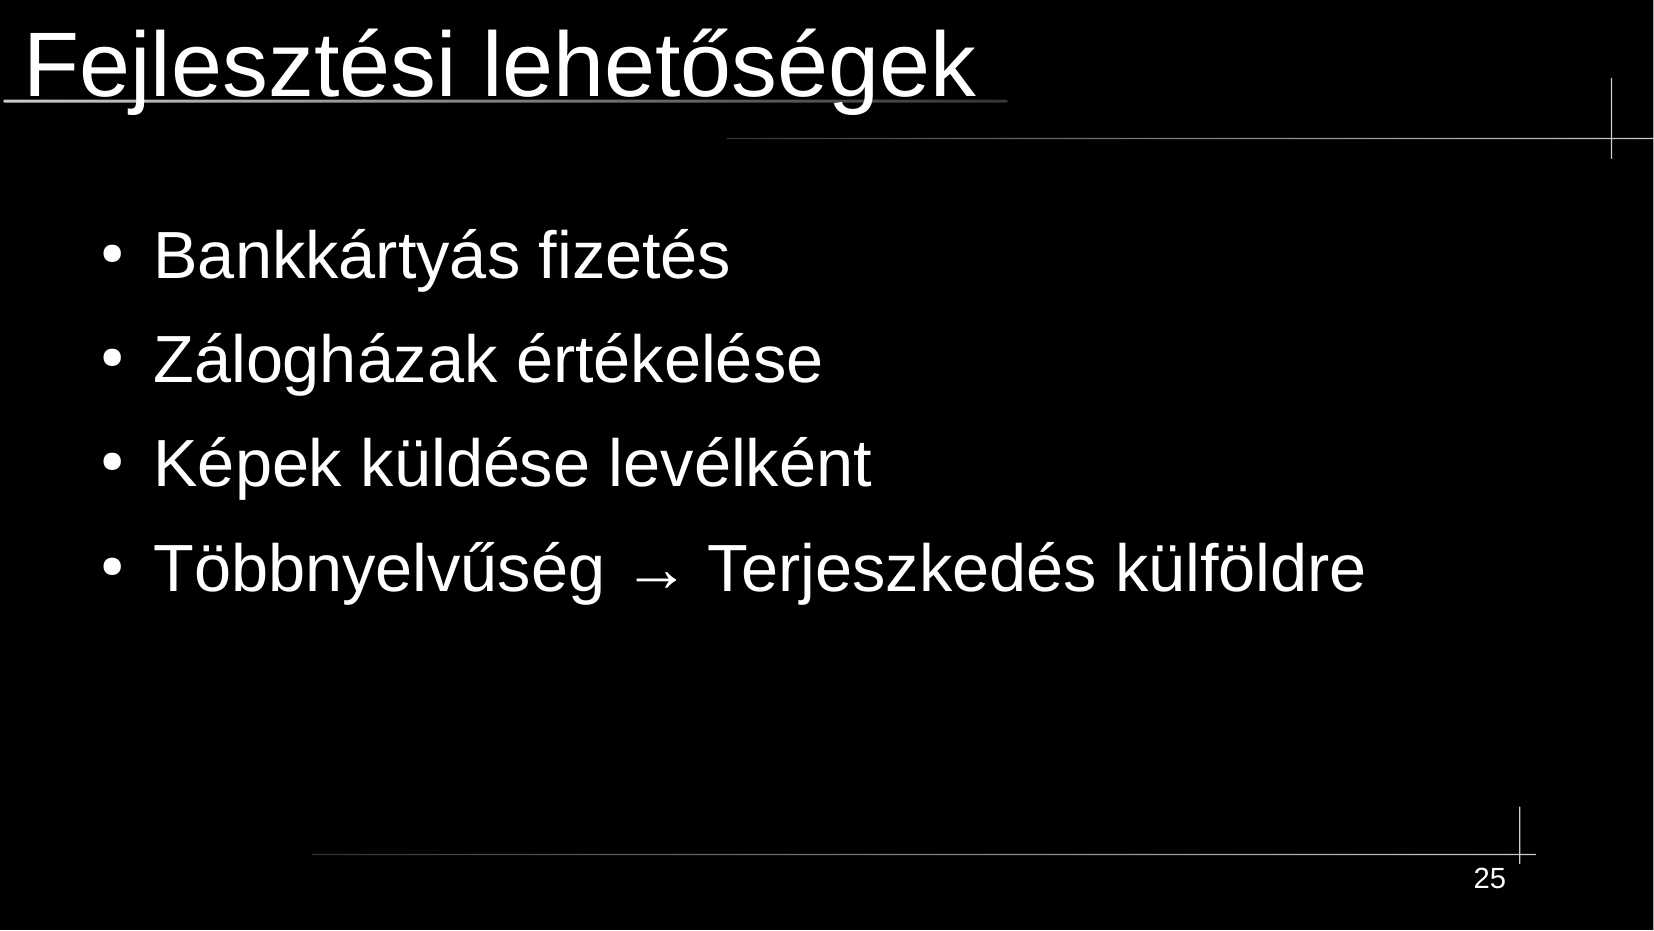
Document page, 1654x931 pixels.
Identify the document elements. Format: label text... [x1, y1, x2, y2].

title Fejlesztési lehetőségek [23, 11, 1589, 119]
list Bankkártyás fizetés Zálogházak értékelése Képek küldése levélként Többnyelvűség → Terjeszkedés külföldre [82, 217, 1571, 758]
